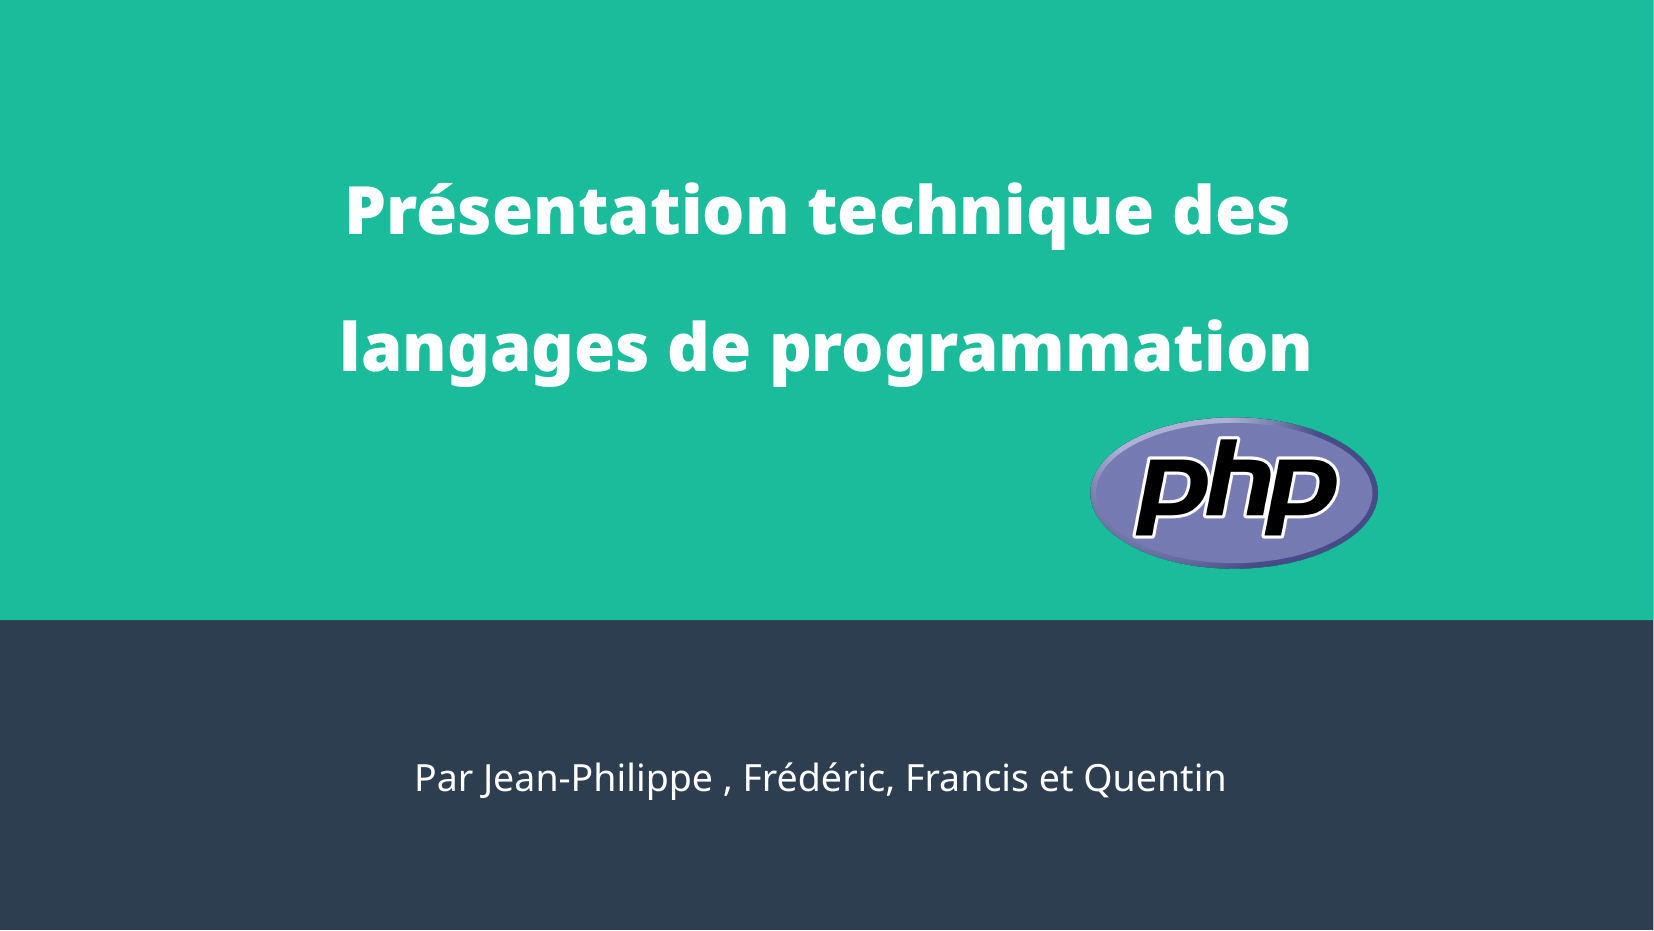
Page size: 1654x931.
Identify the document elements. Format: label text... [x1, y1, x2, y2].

text_box Par Jean-Philippe , Frédéric, Francis et Quentin [271, 744, 1371, 803]
picture [1086, 413, 1382, 573]
title Présentation technique des langages de programmation [59, 118, 1595, 367]
